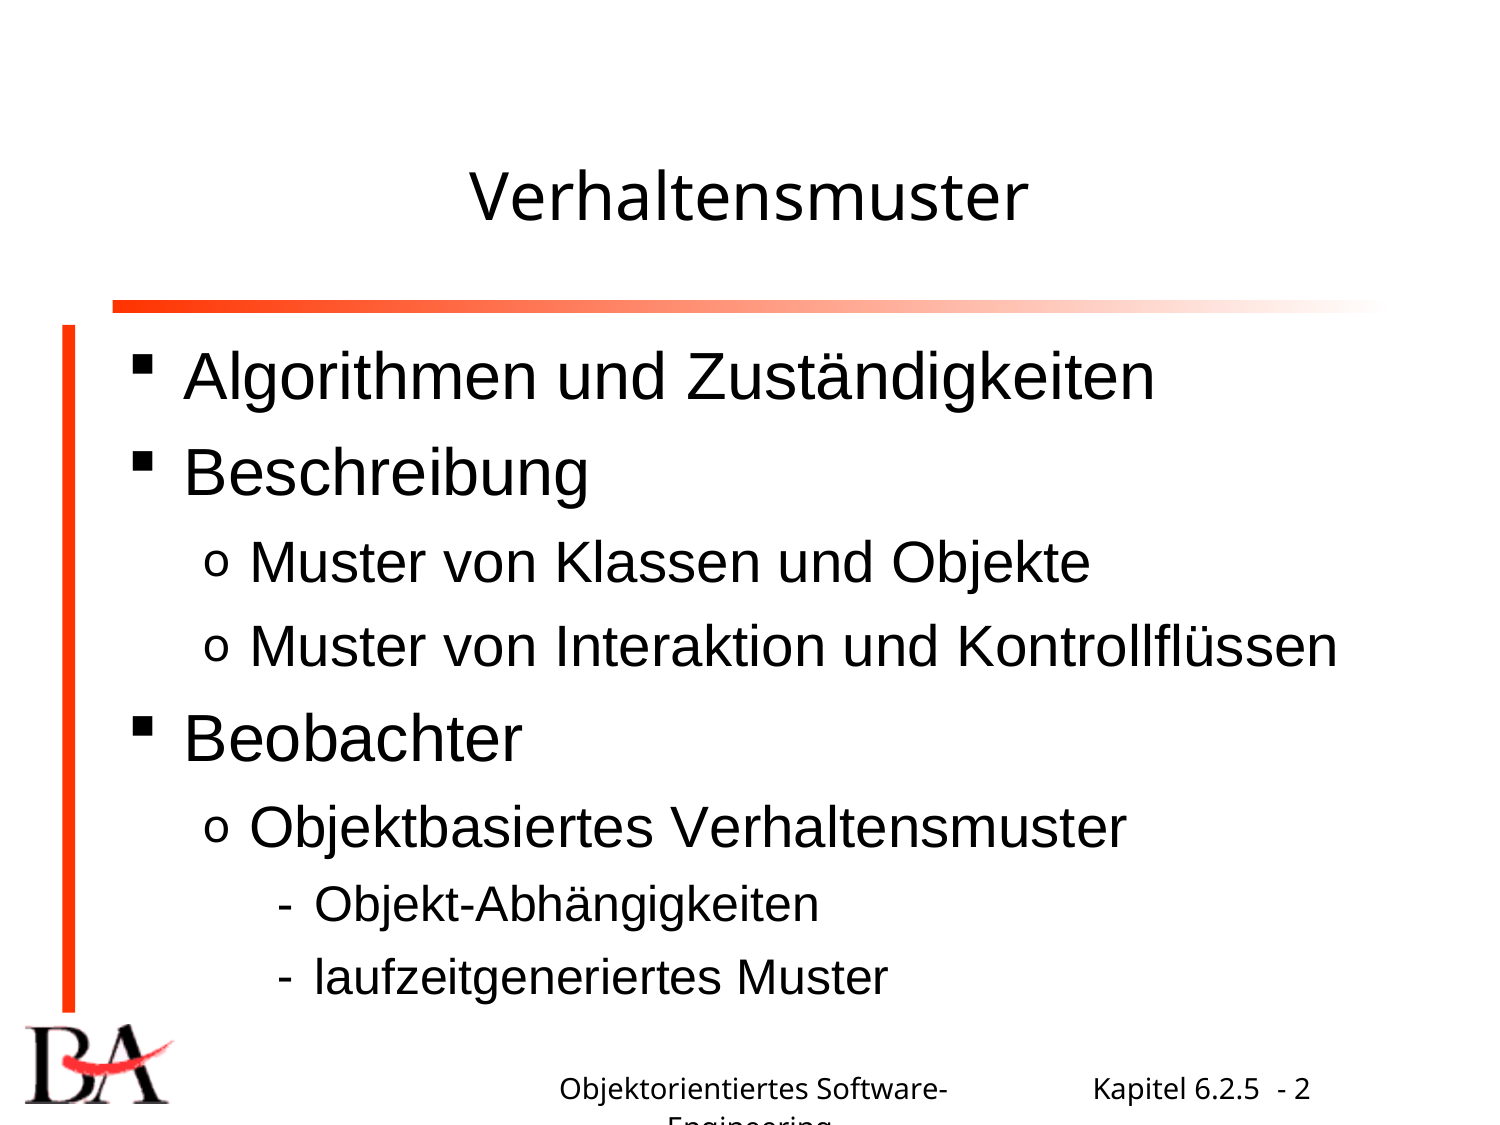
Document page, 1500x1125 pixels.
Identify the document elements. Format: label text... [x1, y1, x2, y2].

title Verhaltensmuster [112, 99, 1388, 288]
picture [24, 1024, 175, 1104]
list Algorithmen und Zuständigkeiten Beschreibung Muster von Klassen und Objekte Muster von Interaktion und Kontrollflüssen Beobachter Objektbasiertes Verhaltensmuster Objekt-Abhängigkeiten laufzeitgeneriertes Muster [112, 324, 1388, 1051]
